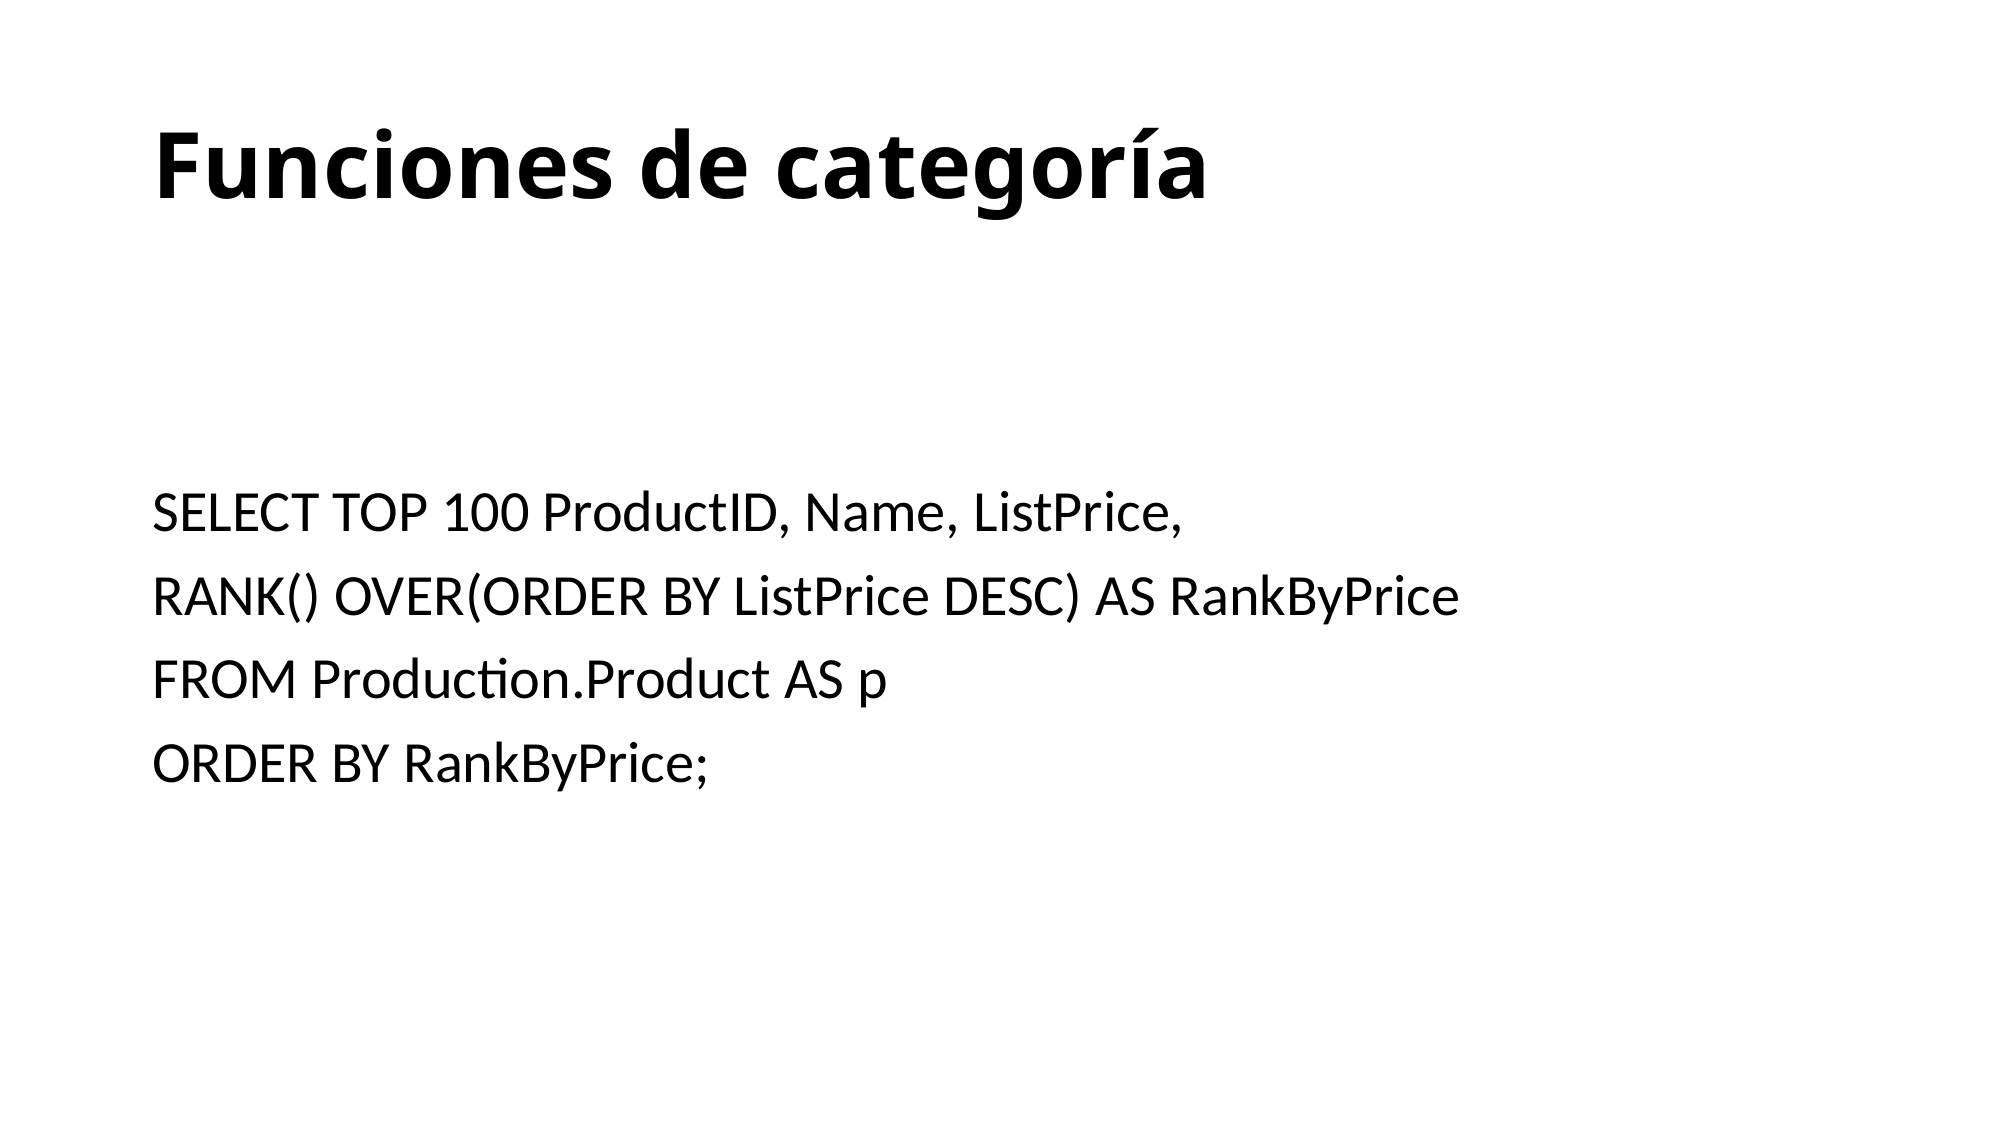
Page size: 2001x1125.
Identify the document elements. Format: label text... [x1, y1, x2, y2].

list SELECT TOP 100 ProductID, Name, ListPrice, RANK() OVER(ORDER BY ListPrice DESC) AS RankByPrice FROM Production.Product AS p ORDER BY RankByPrice; [137, 299, 1863, 1014]
title Funciones de categoría [137, 59, 1863, 278]
